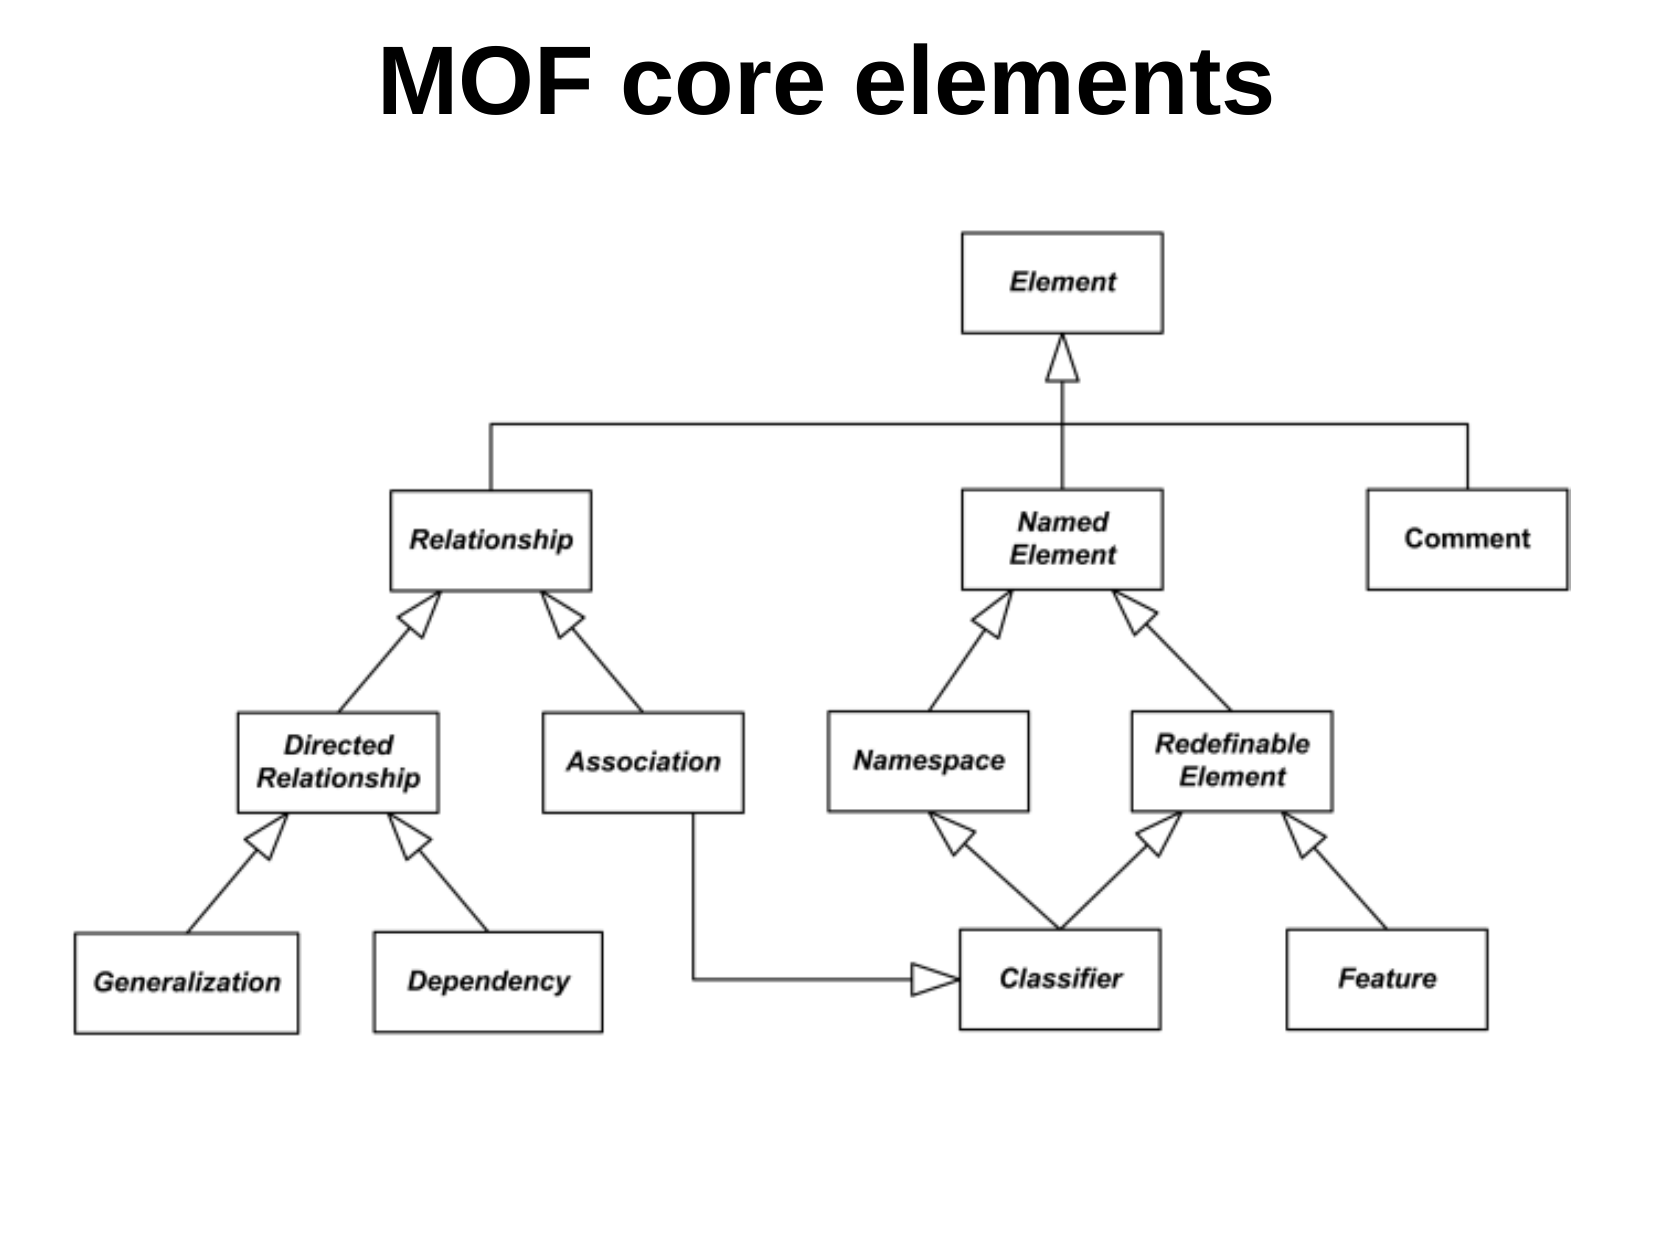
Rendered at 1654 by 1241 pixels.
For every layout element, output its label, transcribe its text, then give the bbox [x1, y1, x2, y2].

title MOF core elements [82, 19, 1571, 142]
picture [70, 227, 1571, 1040]
